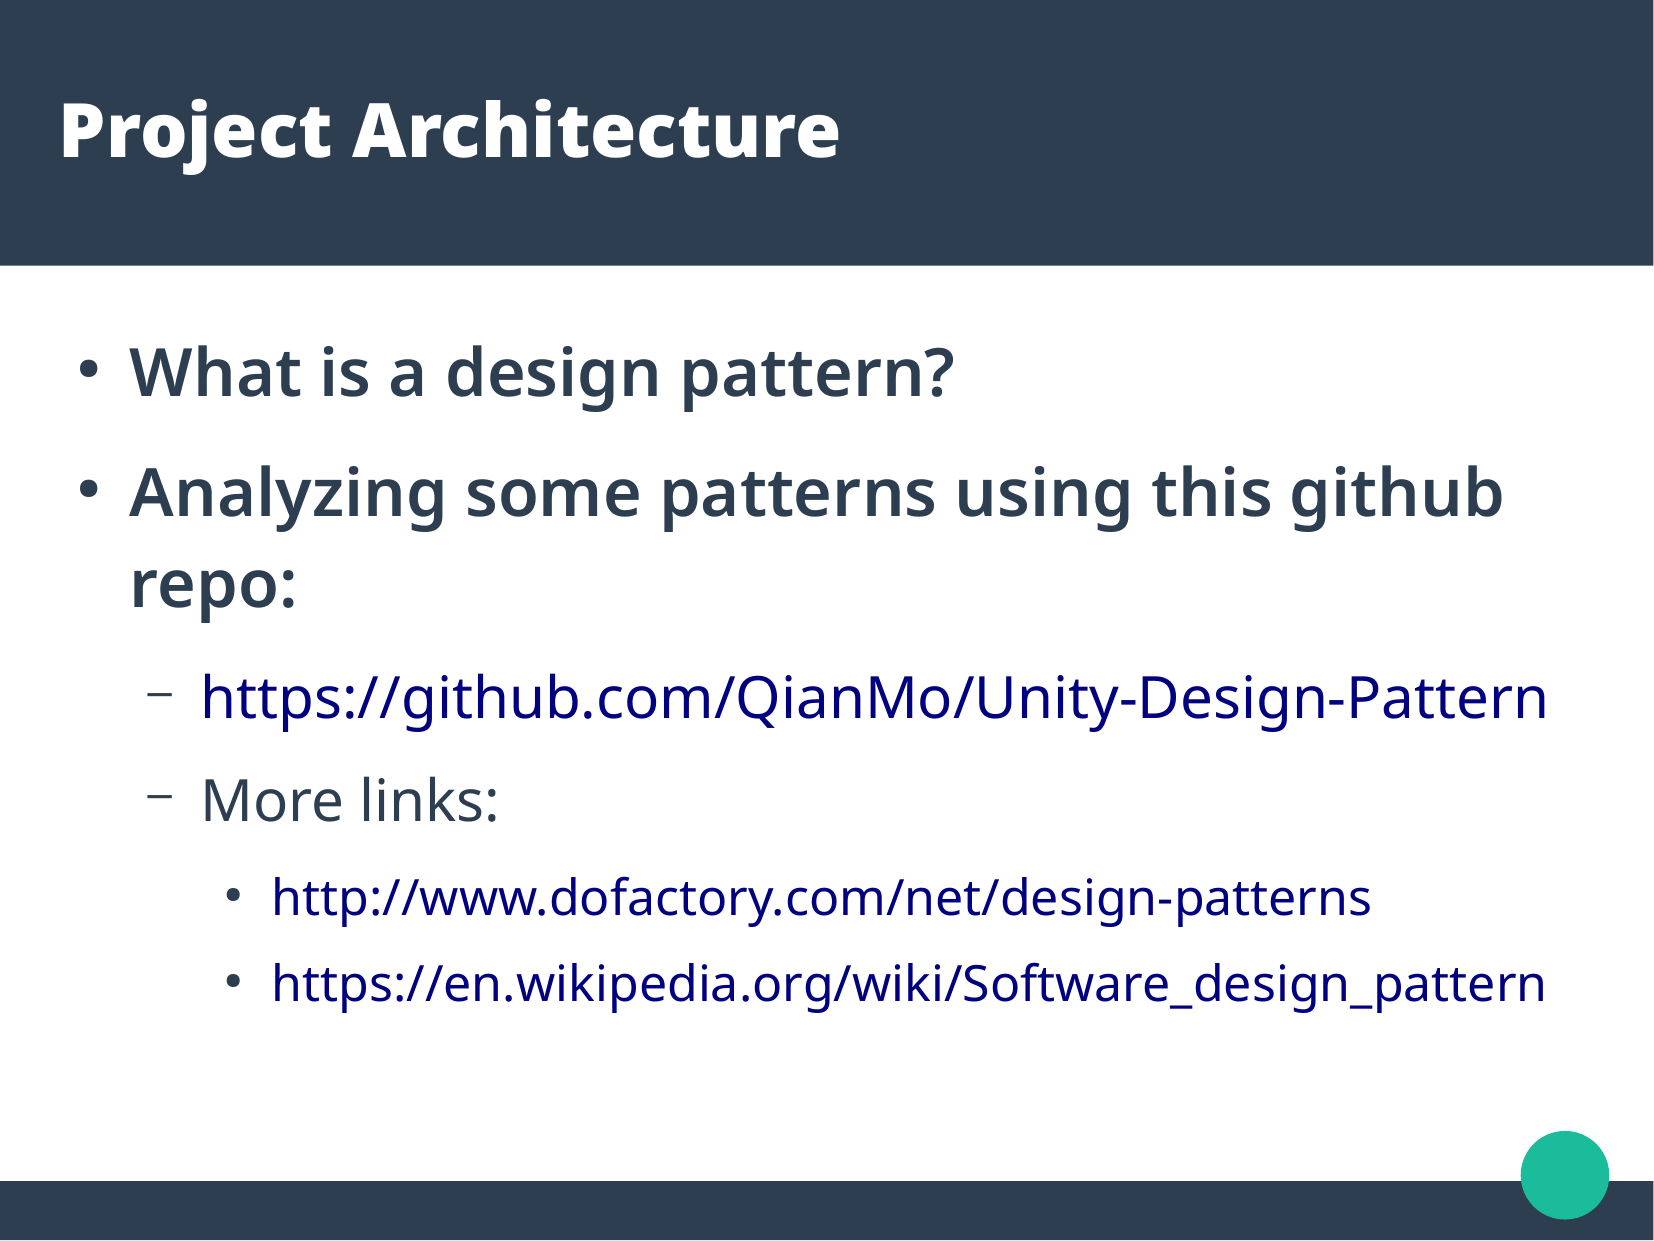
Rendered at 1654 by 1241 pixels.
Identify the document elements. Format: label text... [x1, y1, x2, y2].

title Project Architecture [59, 49, 1595, 207]
list What is a design pattern? Analyzing some patterns using this github repo: https://github.com/QianMo/Unity-Design-Pattern More links: http://www.dofactory.com/net/design-patterns https://en.wikipedia.org/wiki/Software_design_pattern [59, 324, 1595, 1152]
